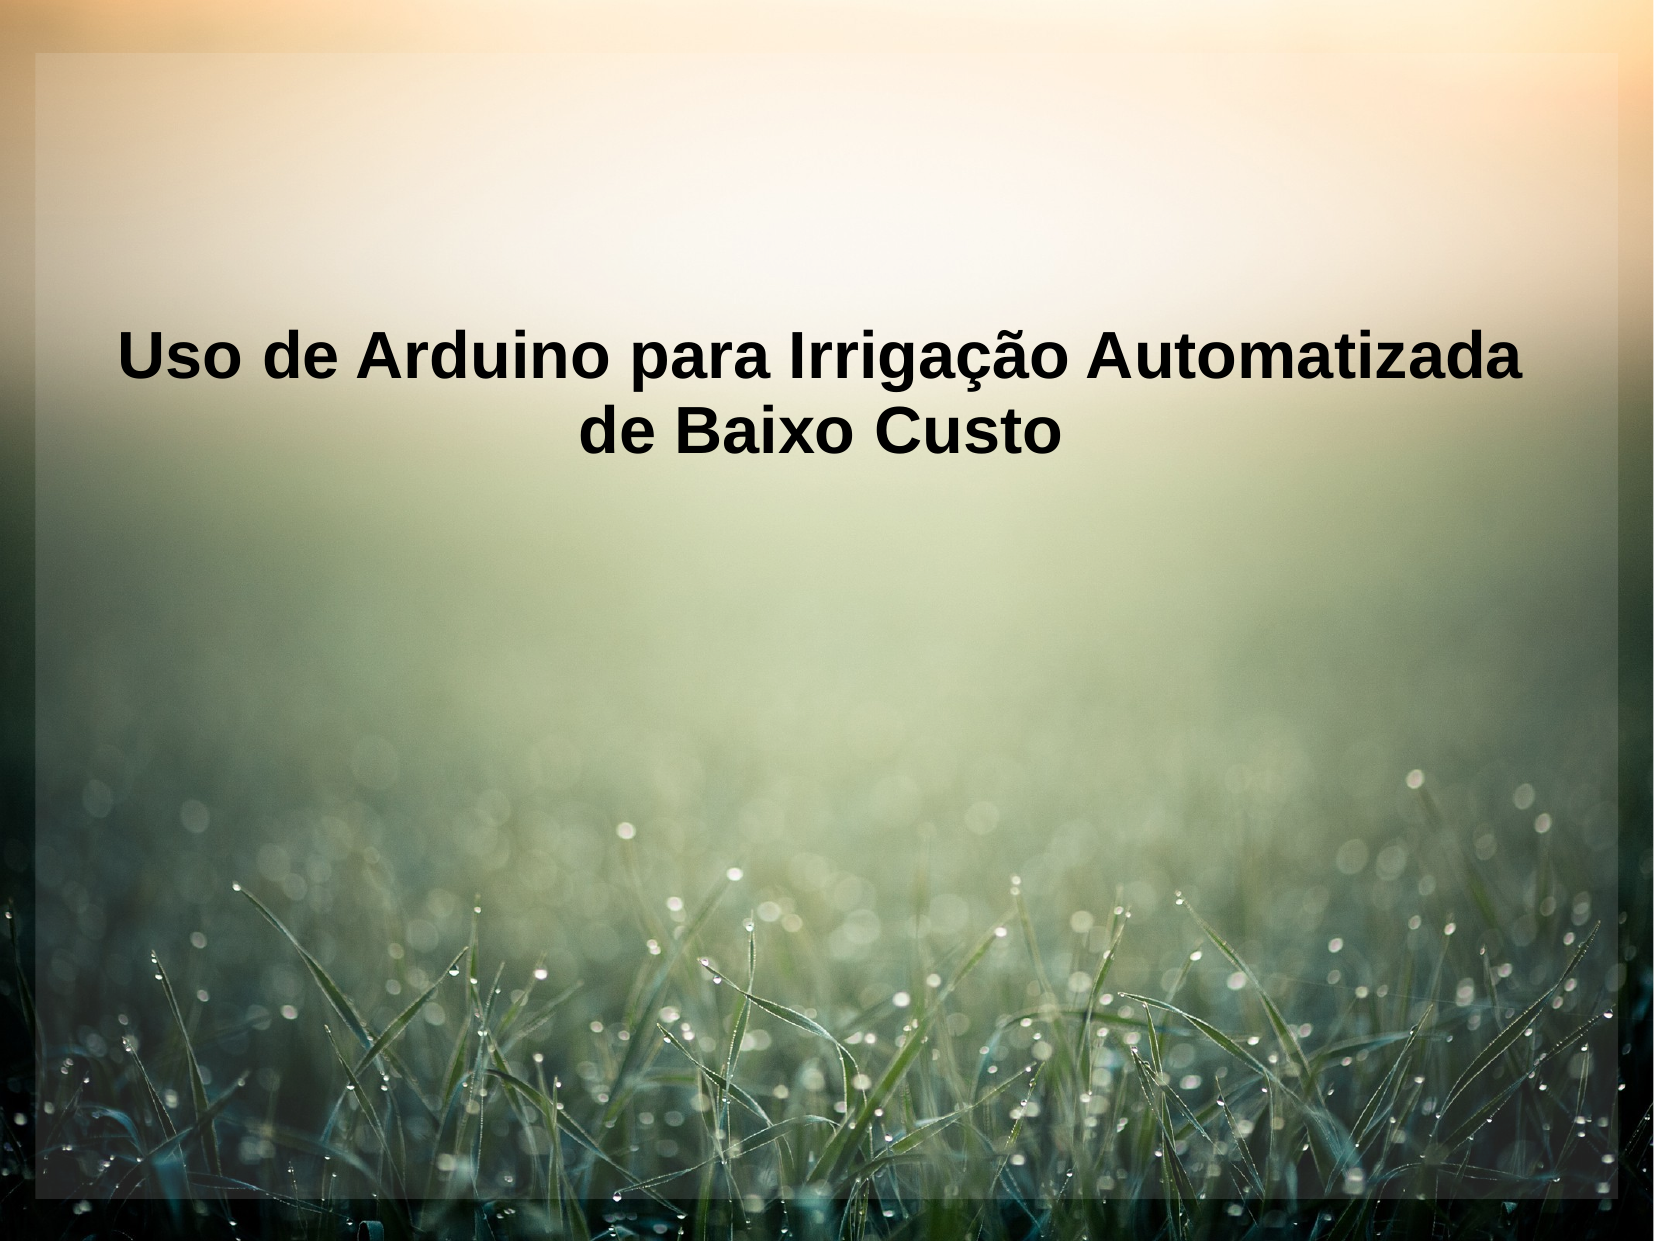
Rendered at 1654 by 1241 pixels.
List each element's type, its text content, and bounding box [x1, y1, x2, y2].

text_box [35, 53, 1619, 1199]
picture [0, 0, 1654, 1241]
text_box Uso de Arduino para Irrigação Automatizada de Baixo Custo [70, 318, 1571, 468]
